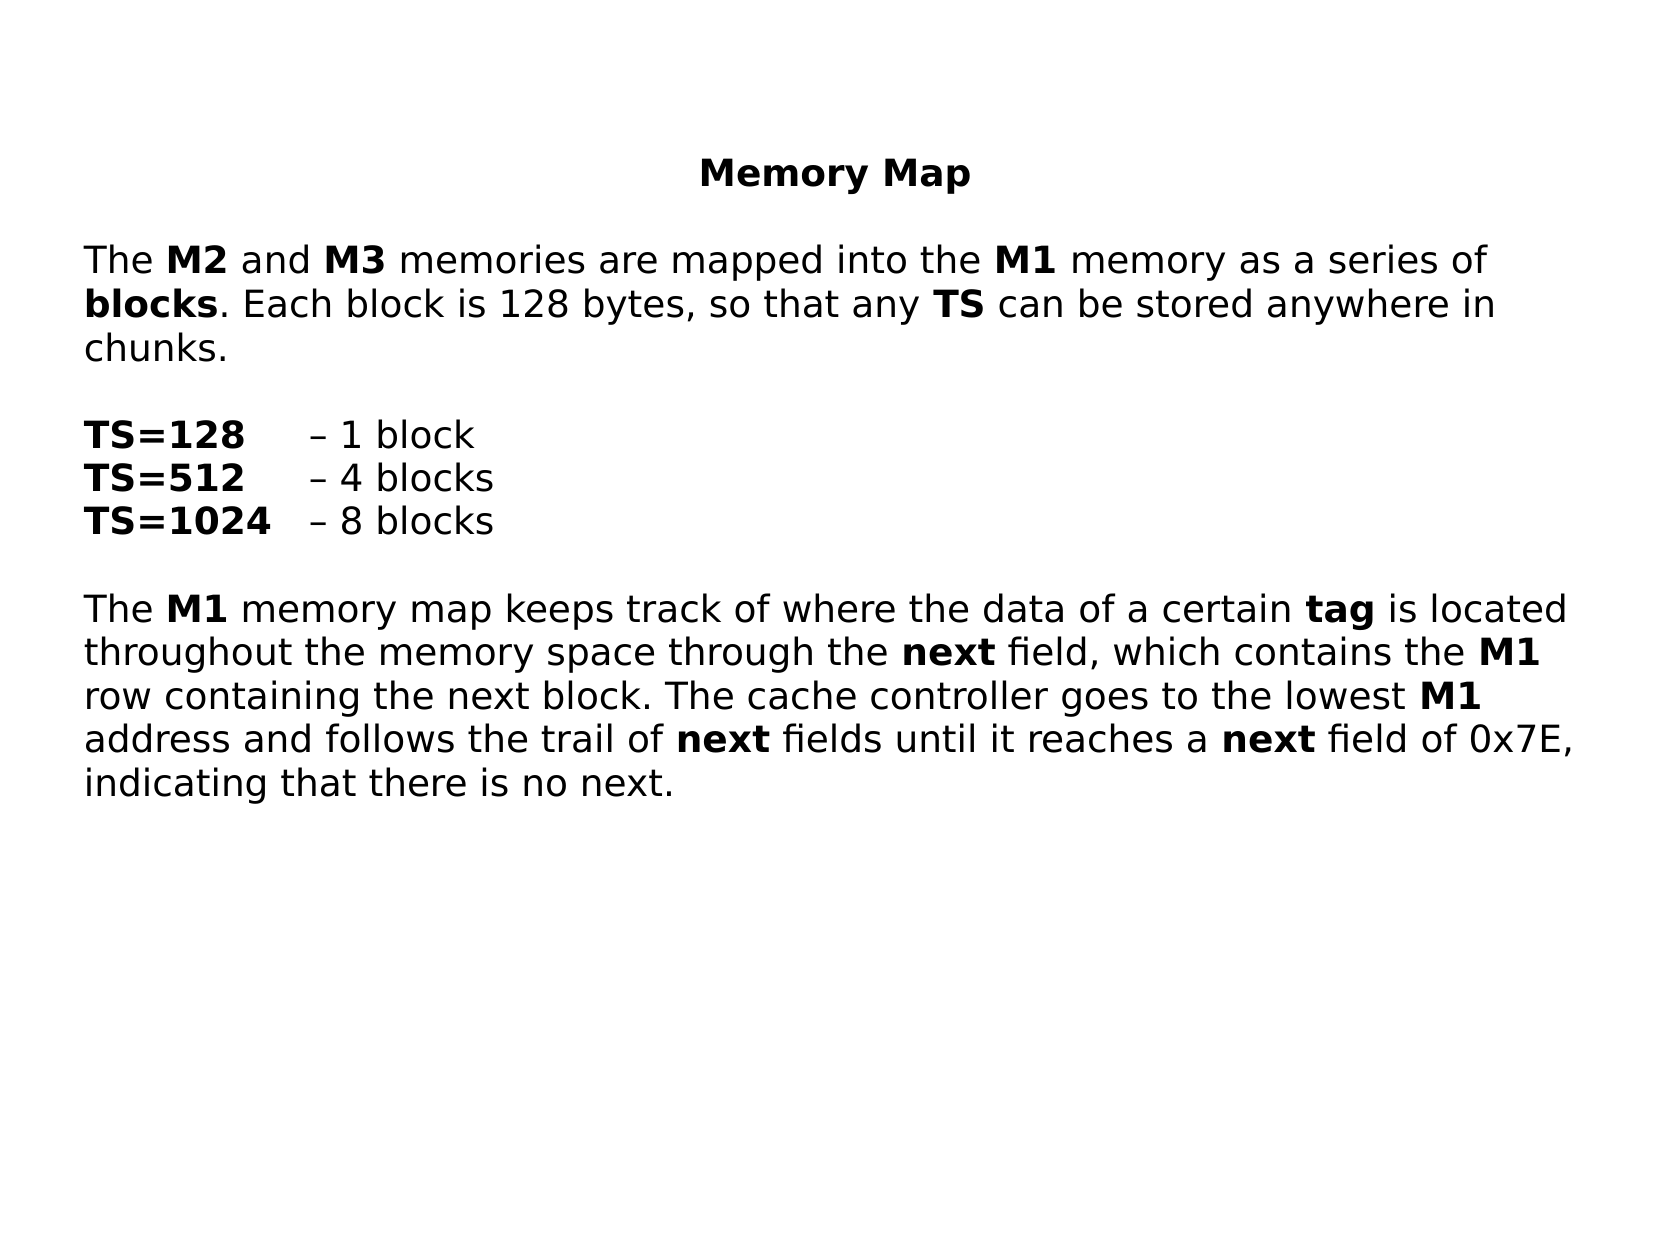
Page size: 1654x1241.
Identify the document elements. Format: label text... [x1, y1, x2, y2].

text_box Memory Map The M2 and M3 memories are mapped into the M1 memory as a series of blocks. Each block is 128 bytes, so that any TS can be stored anywhere in chunks. TS=128 – 1 block TS=512 – 4 blocks TS=1024 – 8 blocks The M1 memory map keeps track of where the data of a certain tag is located throughout the memory space through the next field, which contains the M1 row containing the next block. The cache controller goes to the lowest M1 address and follows the trail of next fields until it reaches a next field of 0x7E, indicating that there is no next. [69, 144, 1602, 857]
